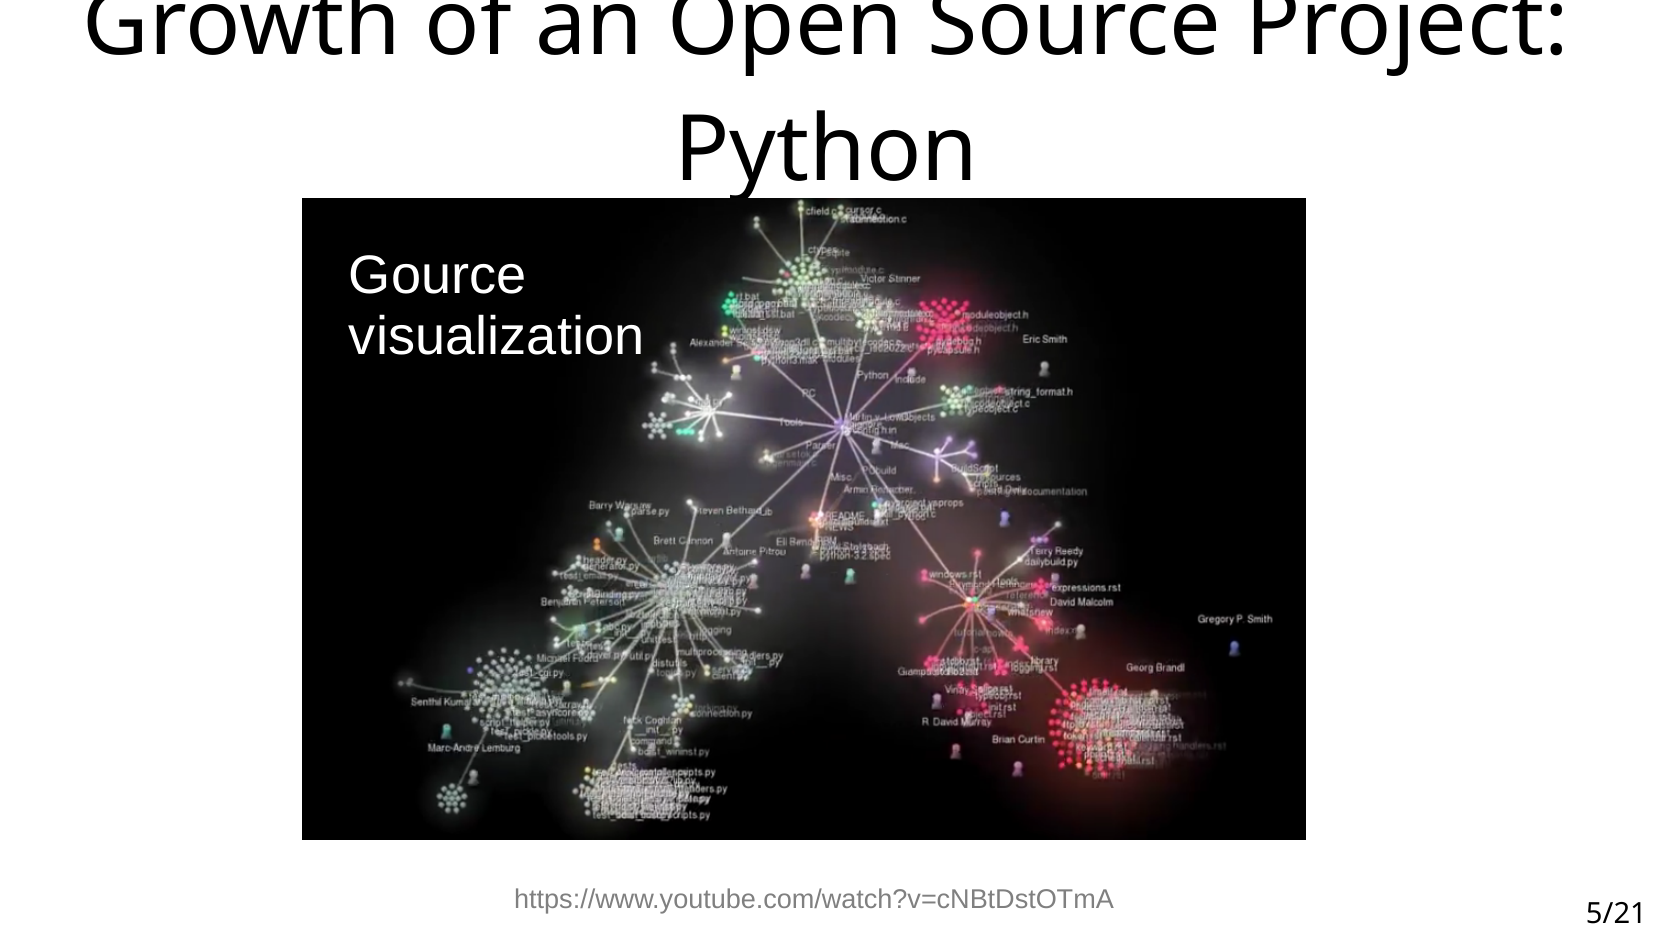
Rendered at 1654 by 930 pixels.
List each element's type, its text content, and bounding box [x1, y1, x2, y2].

picture [302, 198, 1306, 841]
text_box https://www.youtube.com/watch?v=cNBtDstOTmA [499, 876, 1152, 922]
text_box Gource visualization [334, 237, 890, 374]
title Growth of an Open Source Project: Python [0, 0, 1653, 181]
